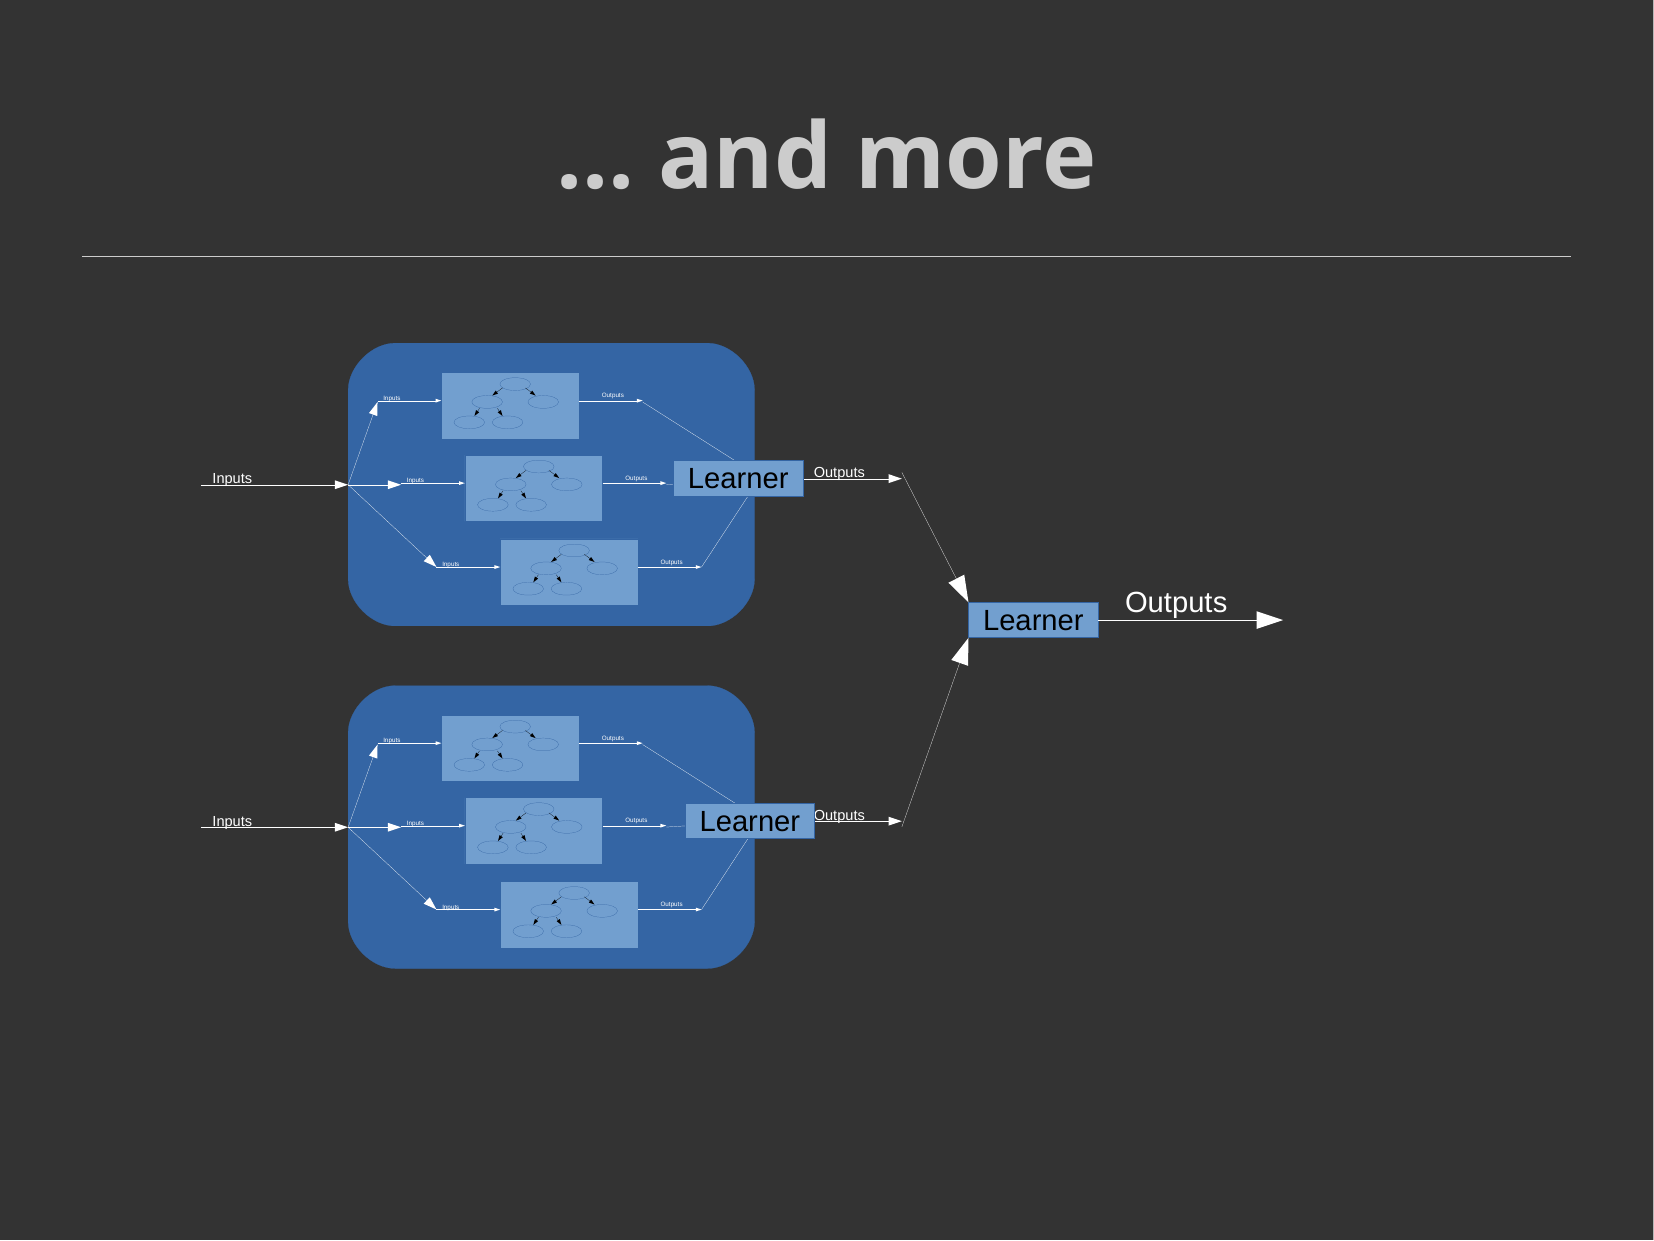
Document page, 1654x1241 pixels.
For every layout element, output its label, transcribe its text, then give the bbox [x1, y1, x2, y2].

text_box Learner [673, 460, 804, 497]
text_box Learner [685, 803, 815, 839]
text_box Outputs [1110, 578, 1243, 650]
picture [200, 685, 902, 969]
title ... and more [82, 49, 1571, 257]
text_box Learner [968, 602, 1099, 638]
picture [200, 343, 902, 626]
